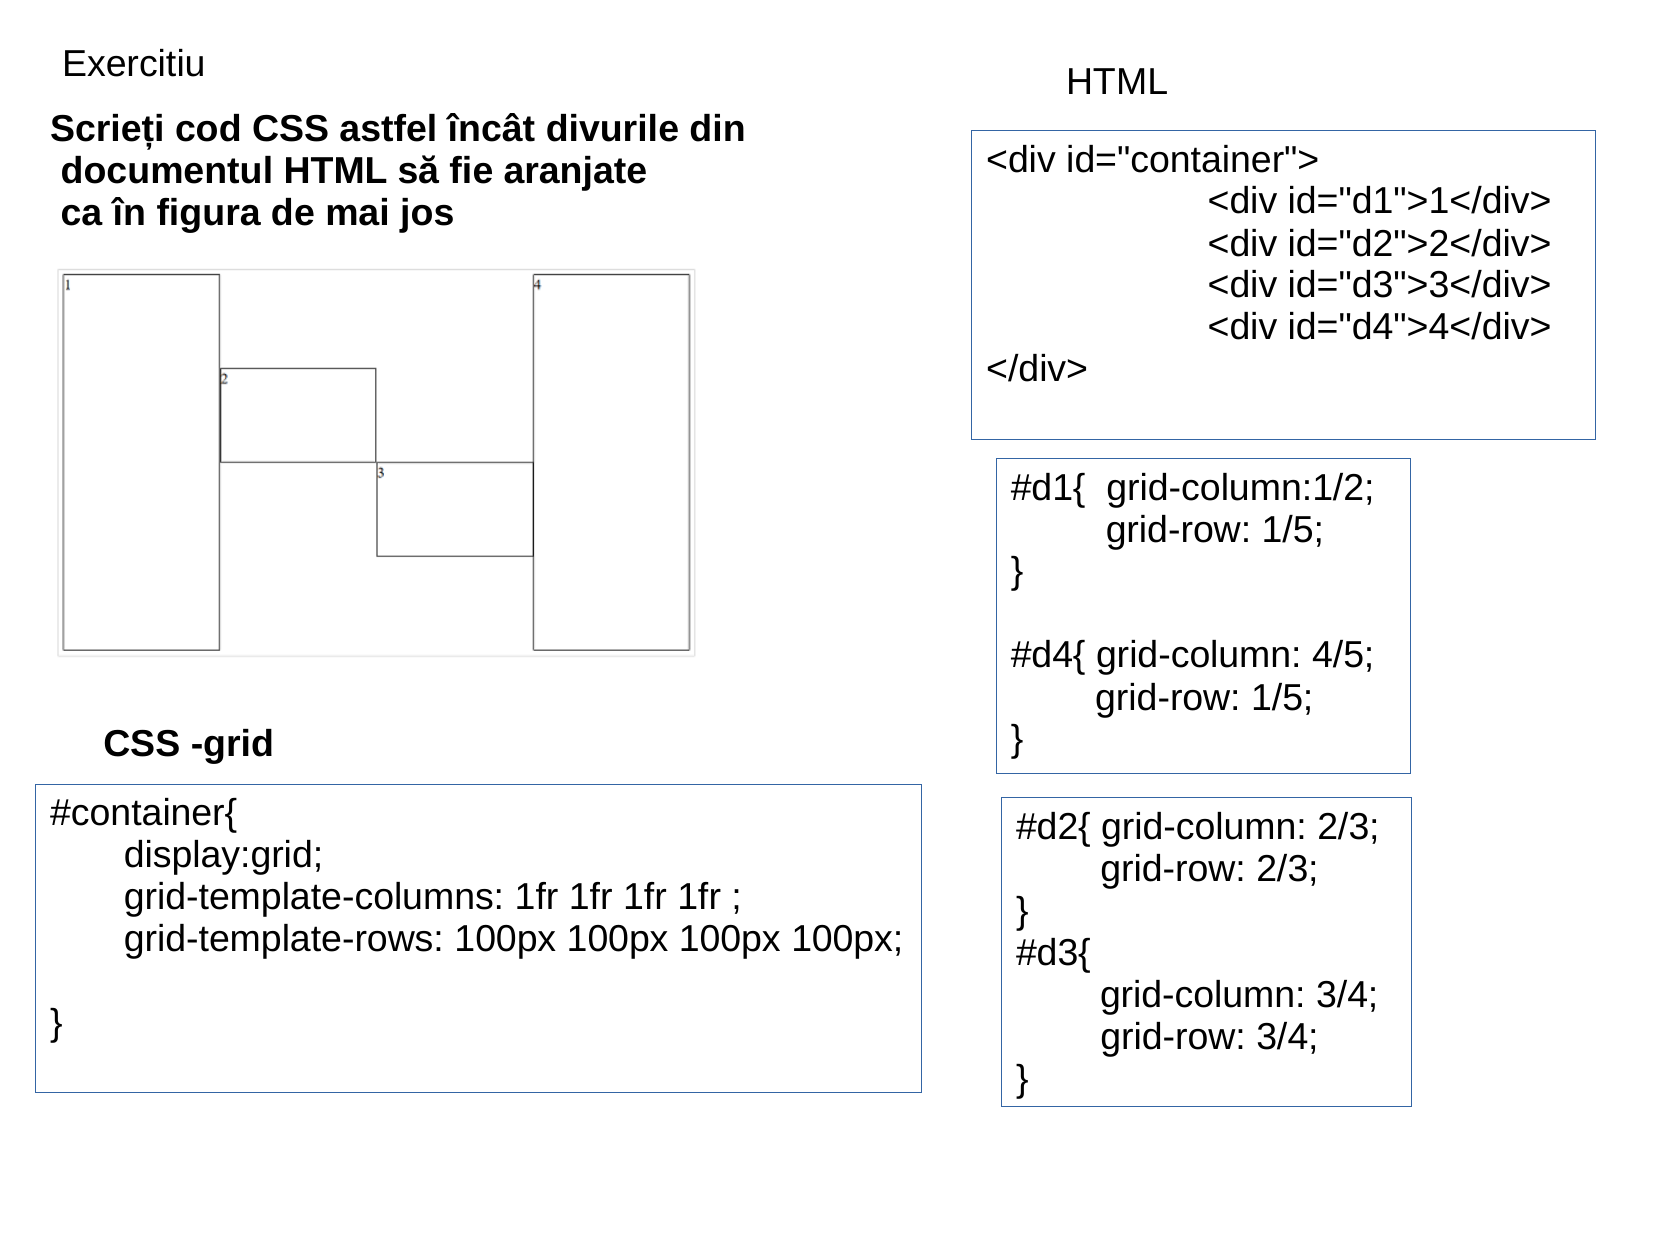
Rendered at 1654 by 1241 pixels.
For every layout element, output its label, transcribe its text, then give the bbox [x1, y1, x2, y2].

text_box HTML [1051, 53, 1183, 110]
picture [55, 264, 698, 661]
text_box #d2{ grid-column: 2/3; grid-row: 2/3; } #d3{ grid-column: 3/4; grid-row: 3/4; } [1001, 797, 1412, 1107]
text_box CSS -grid [88, 714, 290, 772]
text_box Exercitiu [47, 35, 221, 93]
text_box #container{ display:grid; grid-template-columns: 1fr 1fr 1fr 1fr ; grid-template-rows: 100px 100px 100px 100px; } [35, 784, 922, 1093]
text_box <div id="container"> <div id="d1">1</div> <div id="d2">2</div> <div id="d3">3</div> <div id="d4">4</div> </div> [971, 130, 1596, 440]
text_box #d1{ grid-column:1/2; grid-row: 1/5; } #d4{ grid-column: 4/5; grid-row: 1/5; } [996, 458, 1411, 774]
text_box Scrieți cod CSS astfel încât divurile din documentul HTML să fie aranjate ca în figura de mai jos [35, 100, 762, 242]
